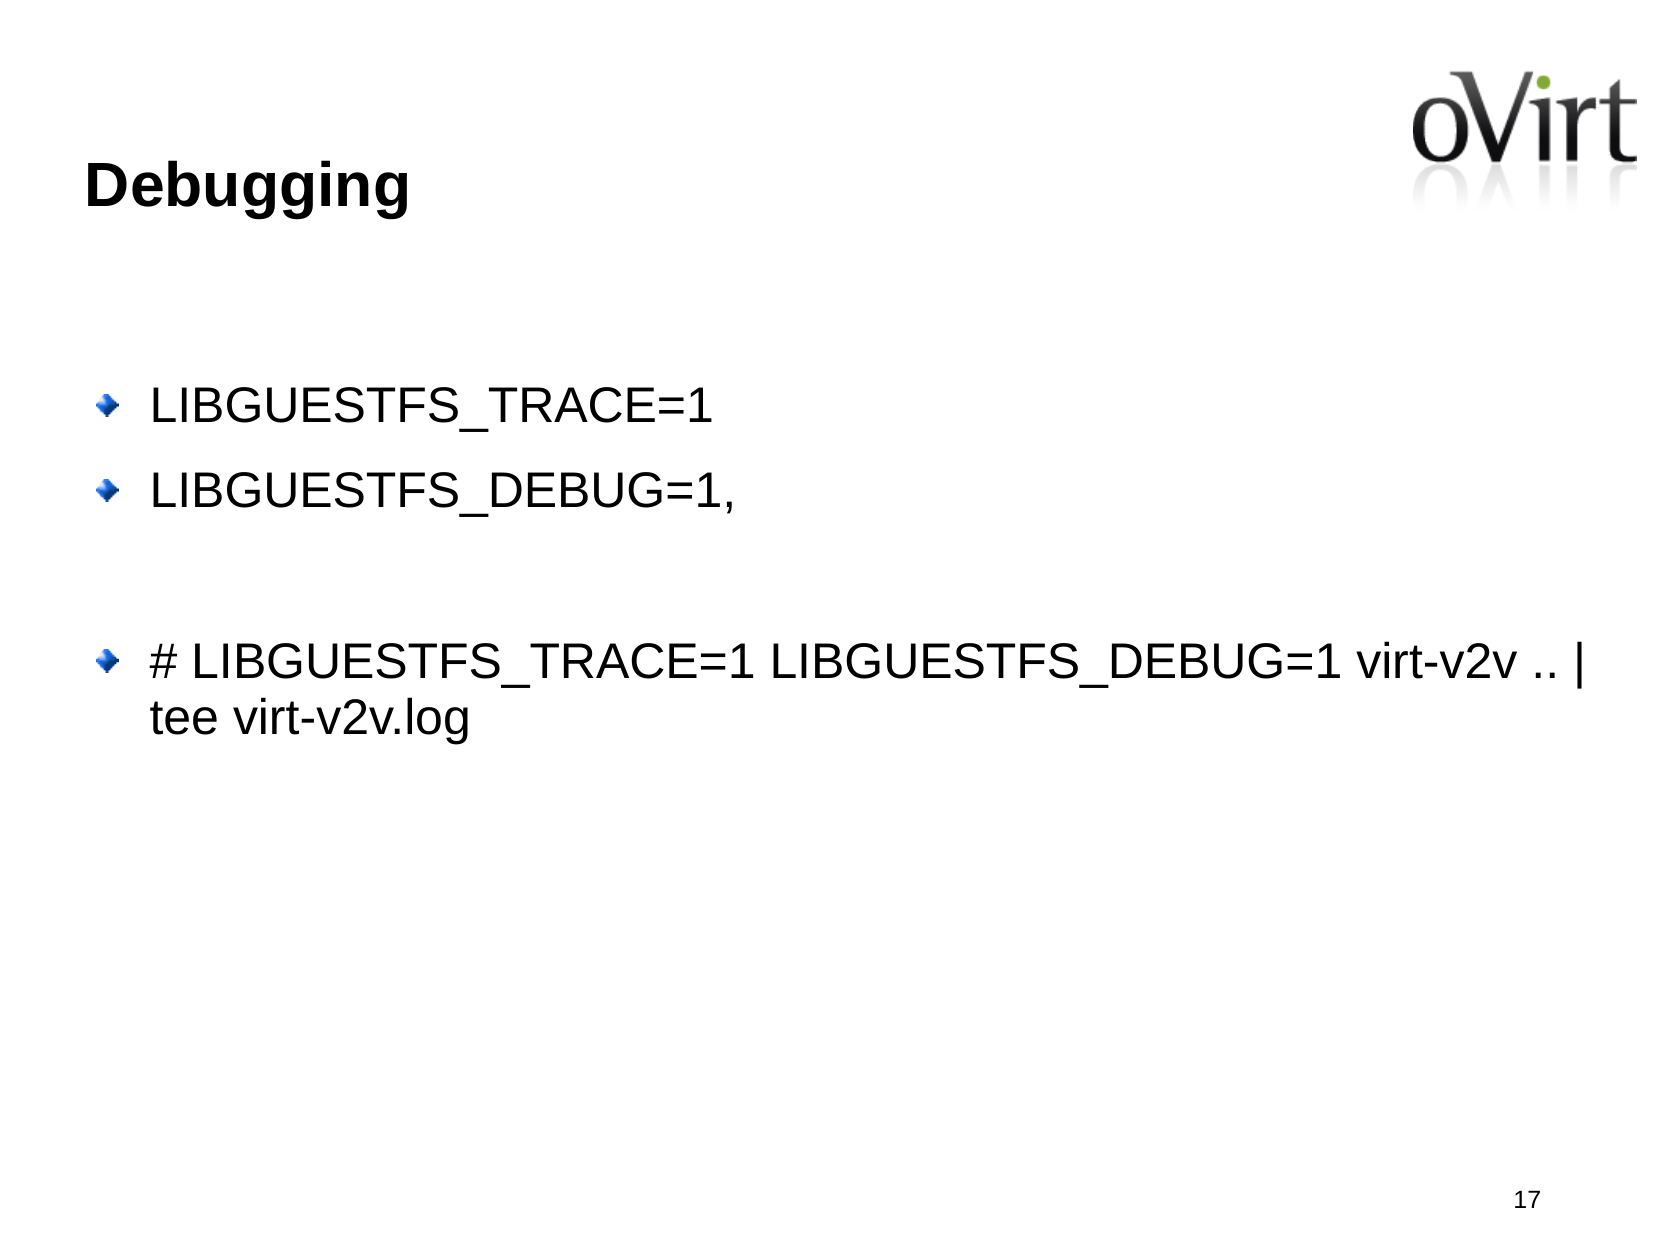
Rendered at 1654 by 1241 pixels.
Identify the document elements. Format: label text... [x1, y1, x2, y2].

list LIBGUESTFS_TRACE=1 LIBGUESTFS_DEBUG=1, # LIBGUESTFS_TRACE=1 LIBGUESTFS_DEBUG=1 virt-v2v .. | tee virt-v2v.log [78, 292, 1654, 745]
text_box Debugging [70, 83, 1291, 287]
picture [1413, 63, 1637, 212]
